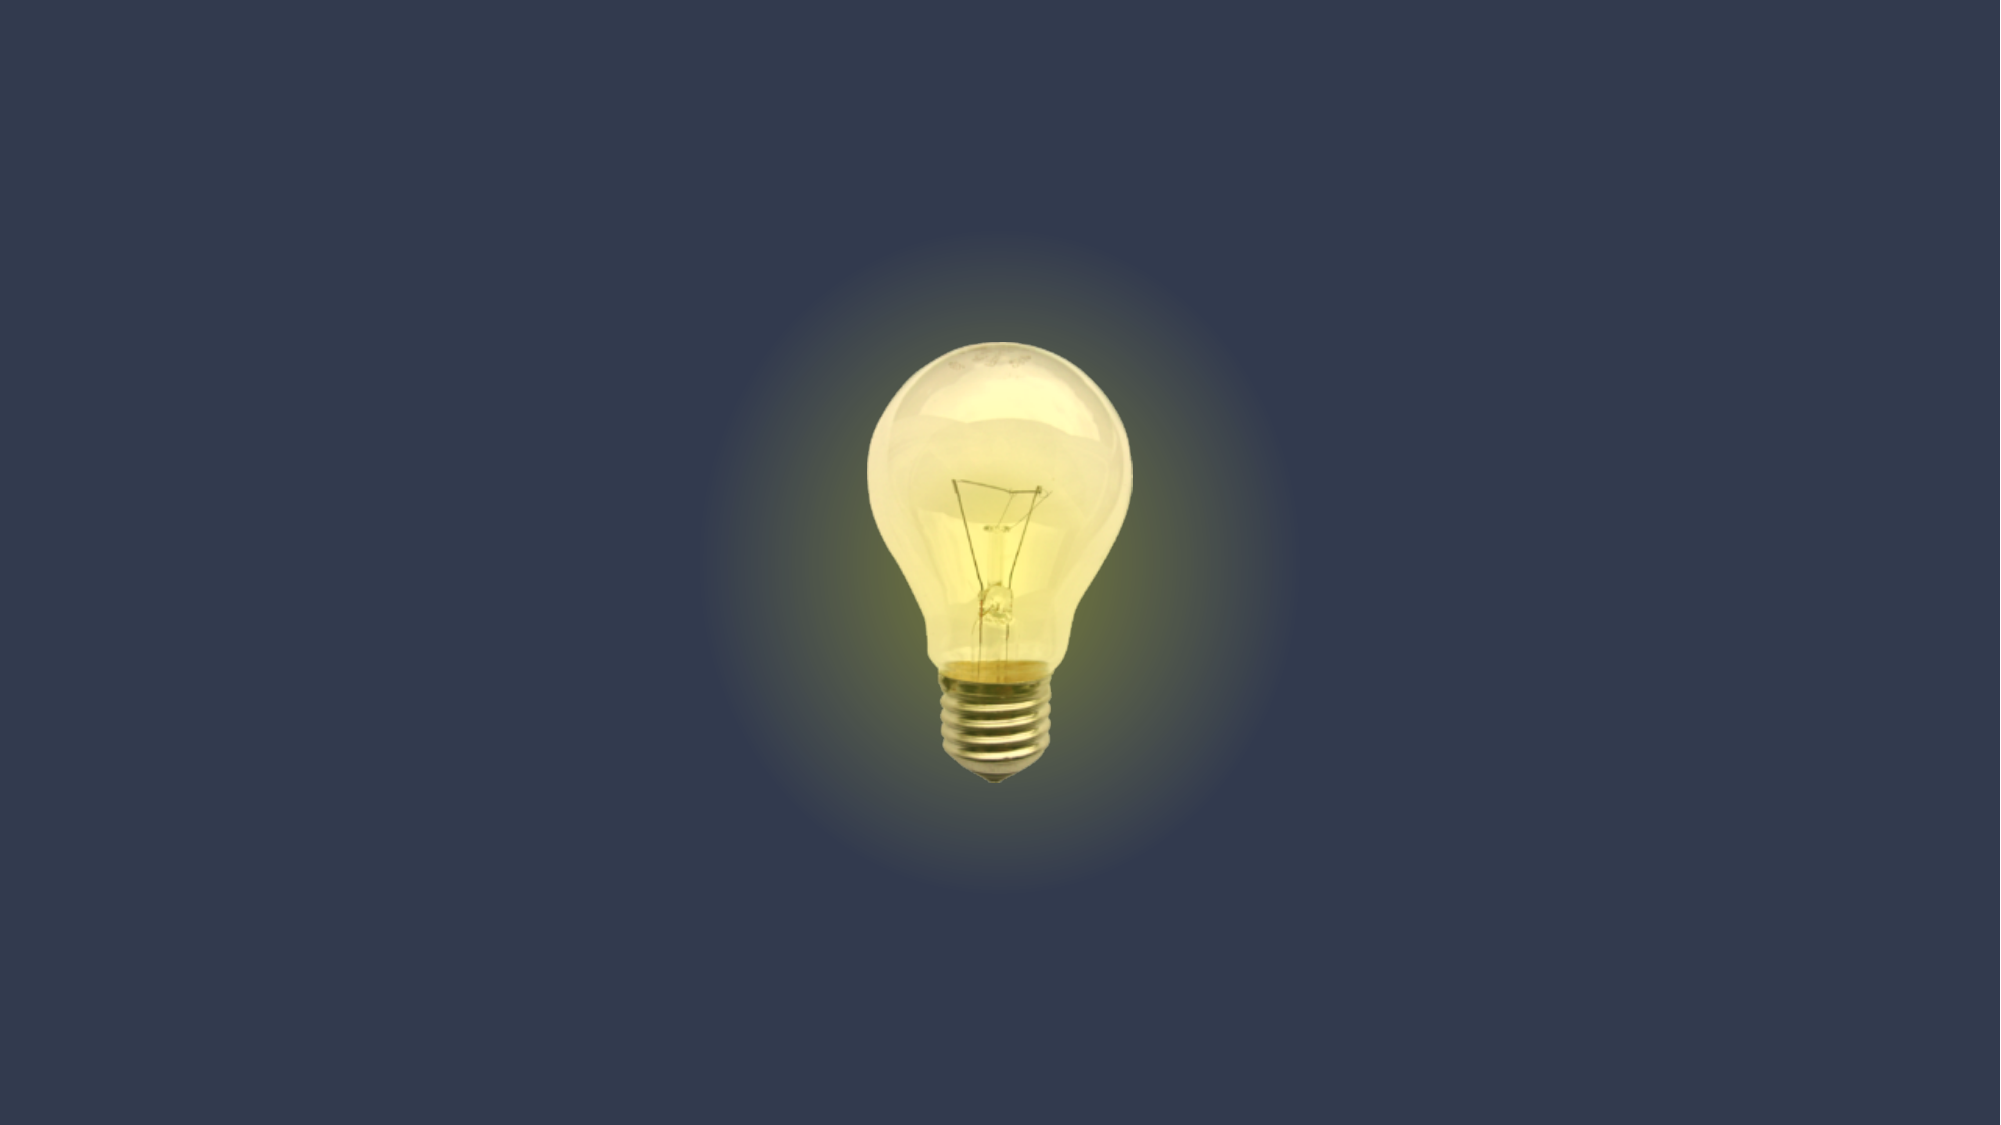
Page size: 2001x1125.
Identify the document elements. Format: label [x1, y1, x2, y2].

text_box [639, 164, 1361, 961]
